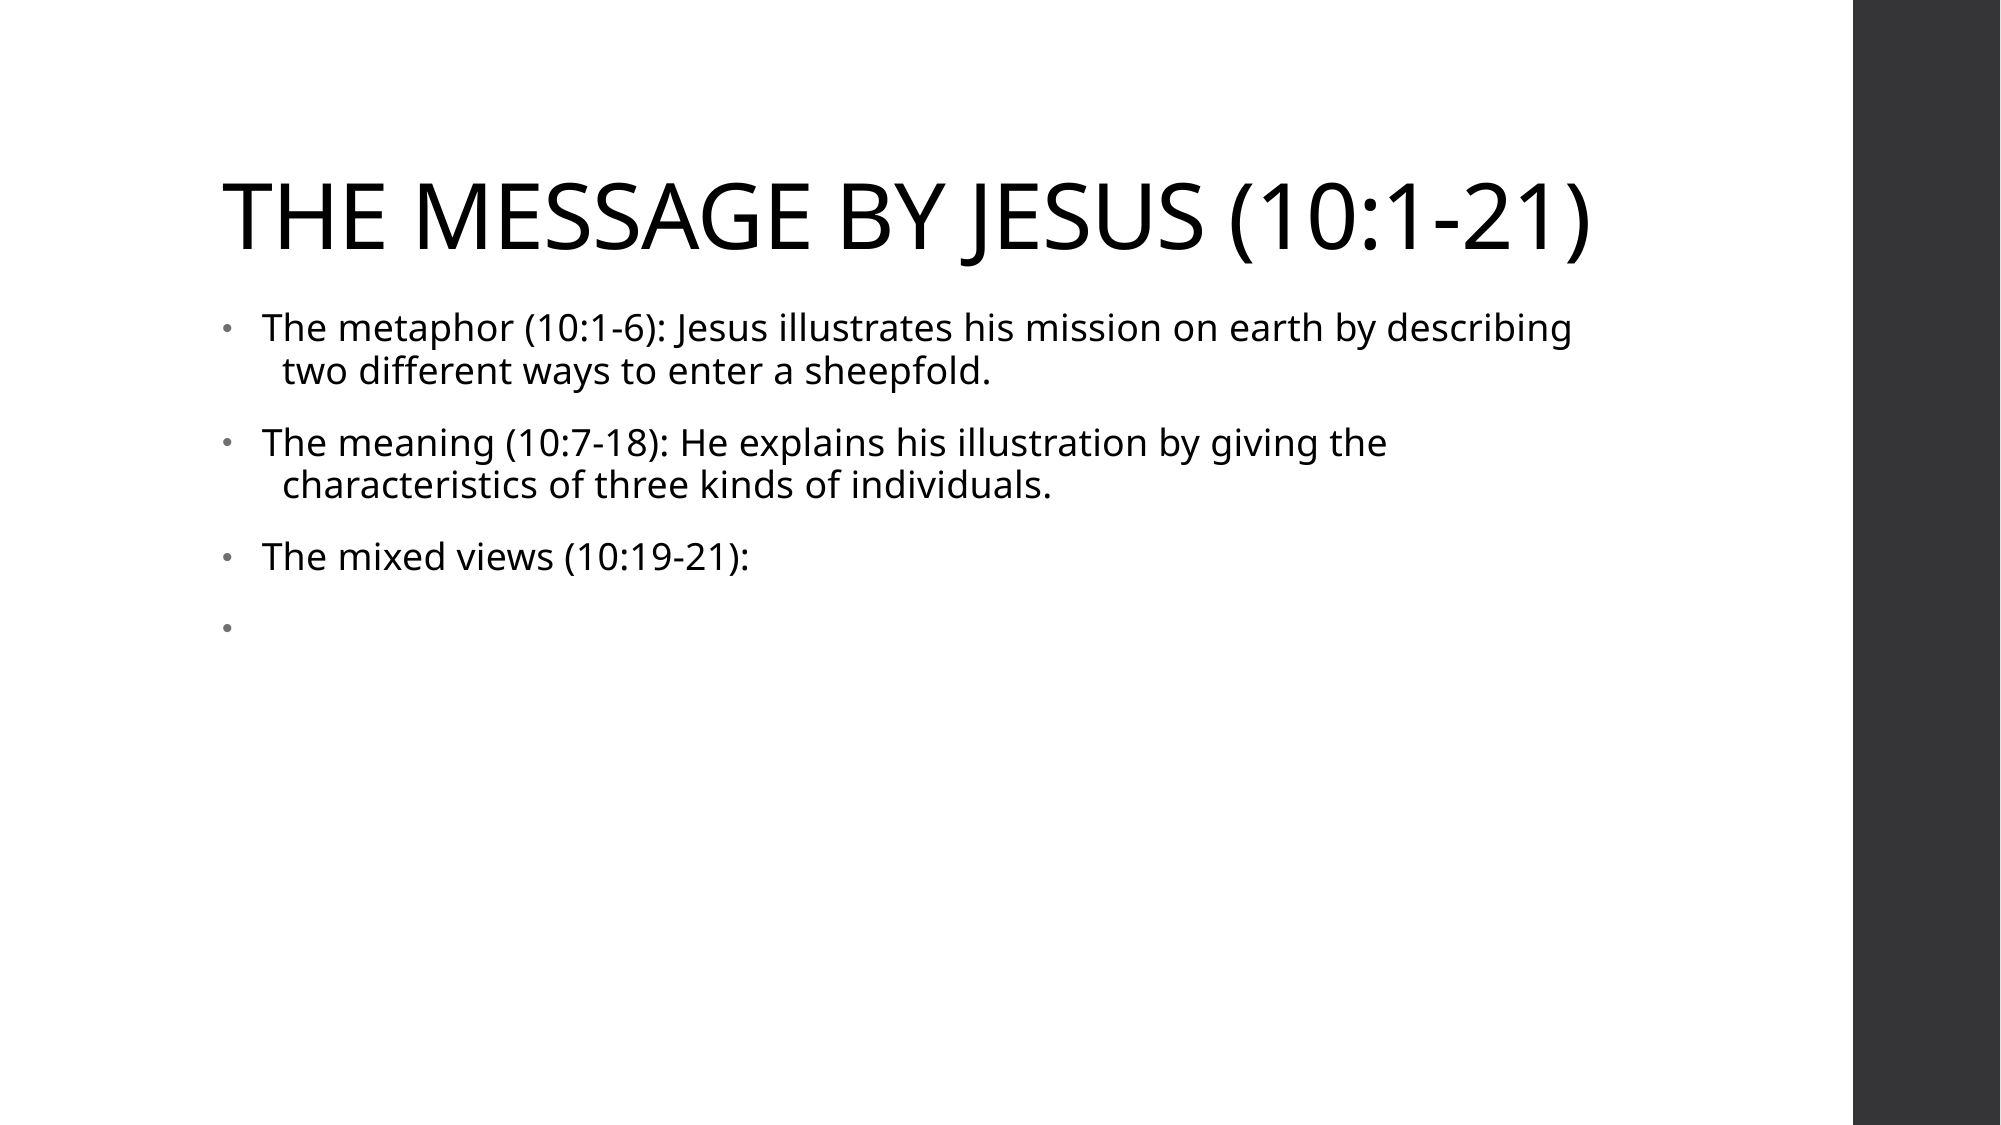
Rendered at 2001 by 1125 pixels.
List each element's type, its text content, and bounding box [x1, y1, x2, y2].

title THE MESSAGE BY JESUS (10:1-21) [206, 60, 1797, 278]
list The metaphor (10:1-6): Jesus illustrates his mission on earth by describing two different ways to enter a sheepfold. The meaning (10:7-18): He explains his illustration by giving the characteristics of three kinds of individuals. The mixed views (10:19-21): [206, 299, 1617, 1014]
